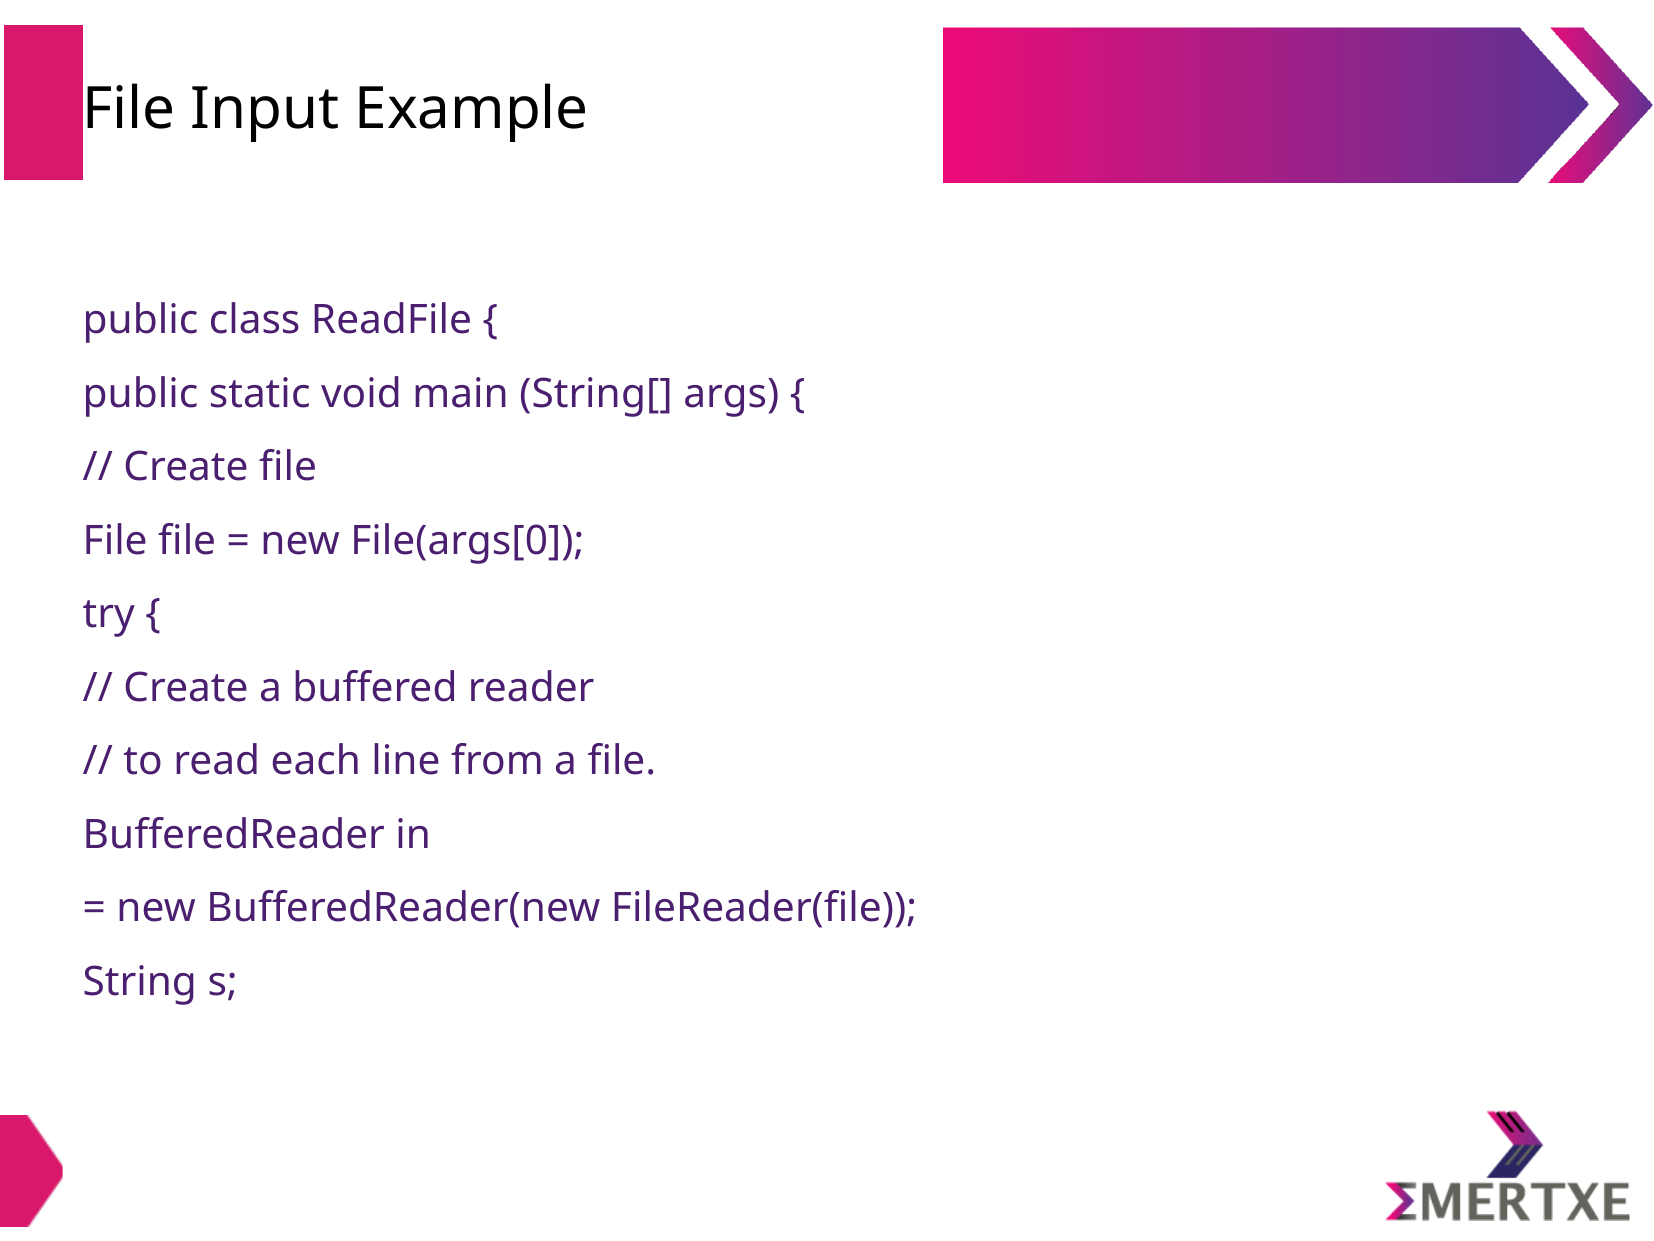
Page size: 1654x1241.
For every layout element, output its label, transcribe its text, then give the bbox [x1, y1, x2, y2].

picture [1571, 27, 1653, 183]
list public class ReadFile { public static void main (String[] args) { // Create file File file = new File(args[0]); try { // Create a buffered reader // to read each line from a file. BufferedReader in = new BufferedReader(new FileReader(file)); String s; [82, 290, 1571, 1010]
title File Input Example [82, 2, 1571, 210]
picture [1385, 1107, 1631, 1221]
